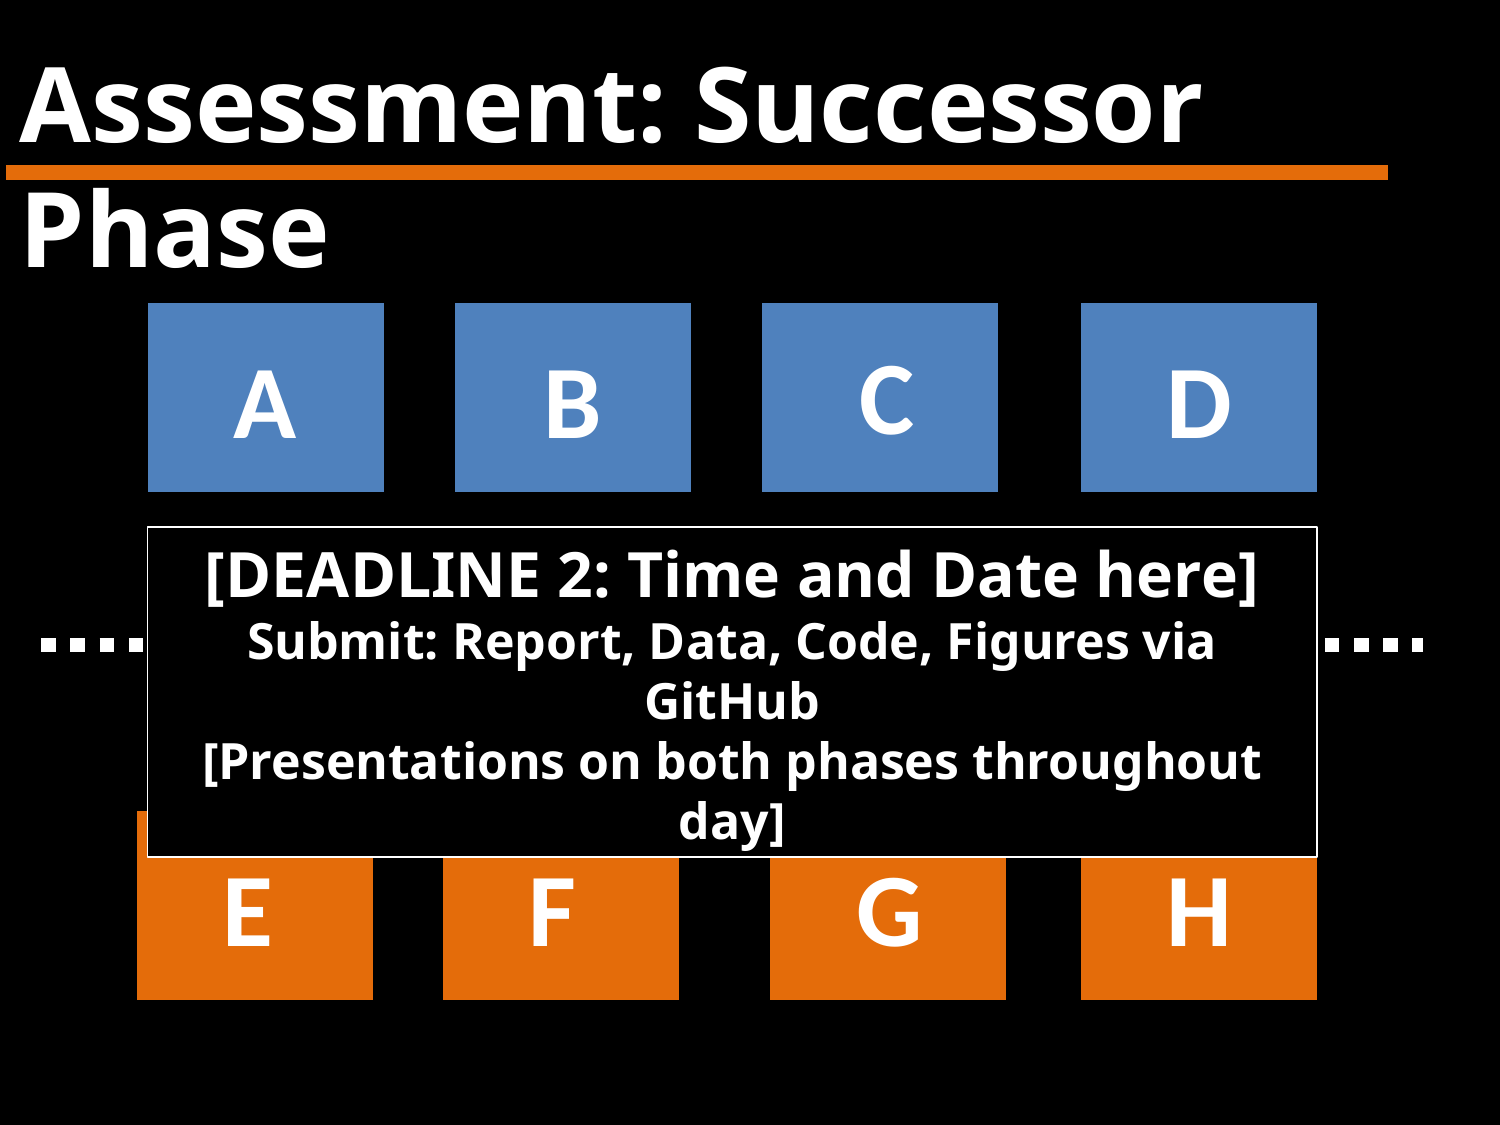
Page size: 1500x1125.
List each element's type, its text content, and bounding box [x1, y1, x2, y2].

text_box [762, 303, 998, 492]
text_box F [513, 858, 609, 976]
text_box [1081, 303, 1317, 492]
text_box Assessment: Successor Phase [4, 31, 1471, 173]
text_box A [218, 326, 313, 468]
text_box [137, 811, 373, 1000]
text_box [148, 303, 384, 492]
text_box [443, 858, 679, 1000]
text_box H [1151, 858, 1247, 976]
text_box E [207, 858, 303, 976]
text_box C [844, 322, 939, 465]
text_box [455, 303, 691, 492]
text_box G [840, 858, 936, 976]
text_box D [1151, 326, 1247, 468]
text_box [DEADLINE 2: Time and Date here] Submit: Report, Data, Code, Figures via GitHub [Presentations on both phases throughout day] [147, 527, 1317, 740]
text_box B [528, 326, 623, 468]
text_box [770, 858, 1006, 1000]
text_box [1081, 858, 1317, 1000]
